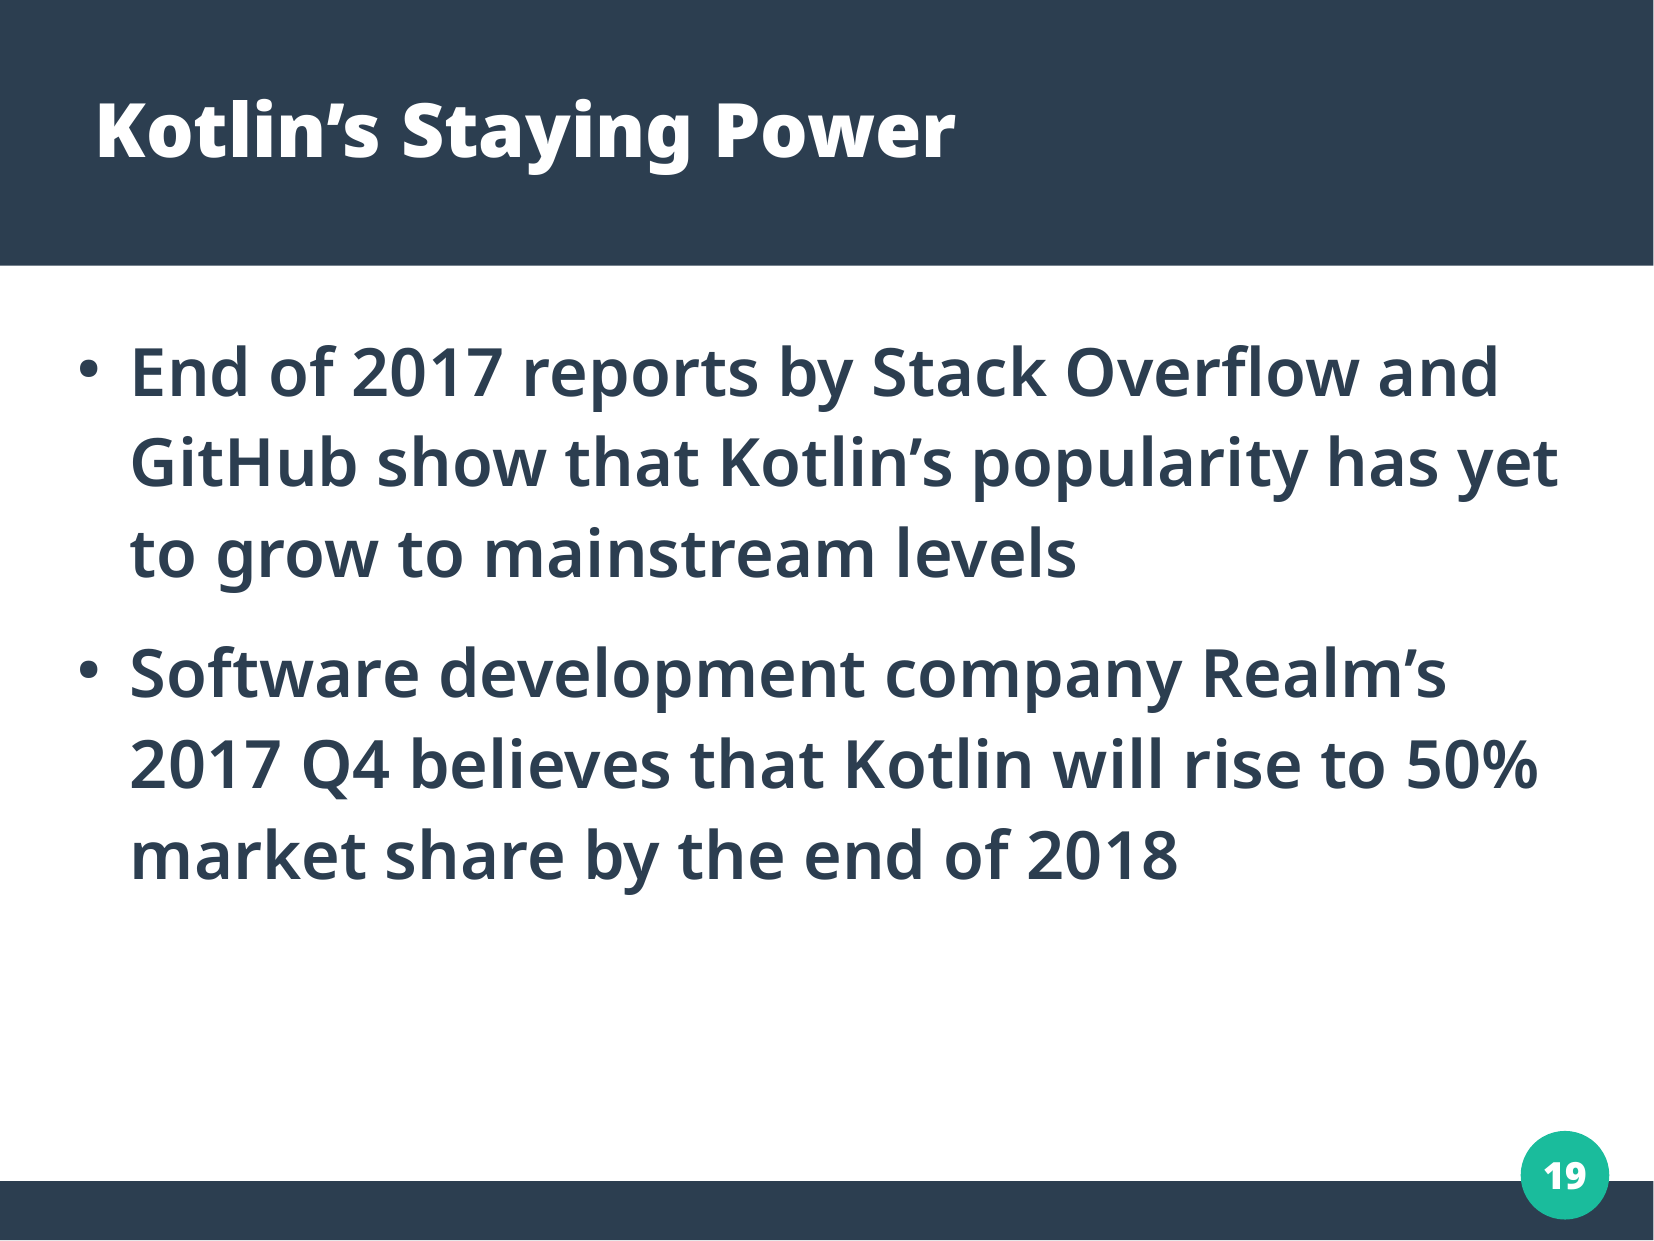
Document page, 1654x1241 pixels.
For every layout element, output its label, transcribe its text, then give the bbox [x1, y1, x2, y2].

list End of 2017 reports by Stack Overflow and GitHub show that Kotlin’s popularity has yet to grow to mainstream levels Software development company Realm’s 2017 Q4 believes that Kotlin will rise to 50% market share by the end of 2018 [59, 324, 1595, 1152]
title Kotlin’s Staying Power [59, 49, 1595, 207]
